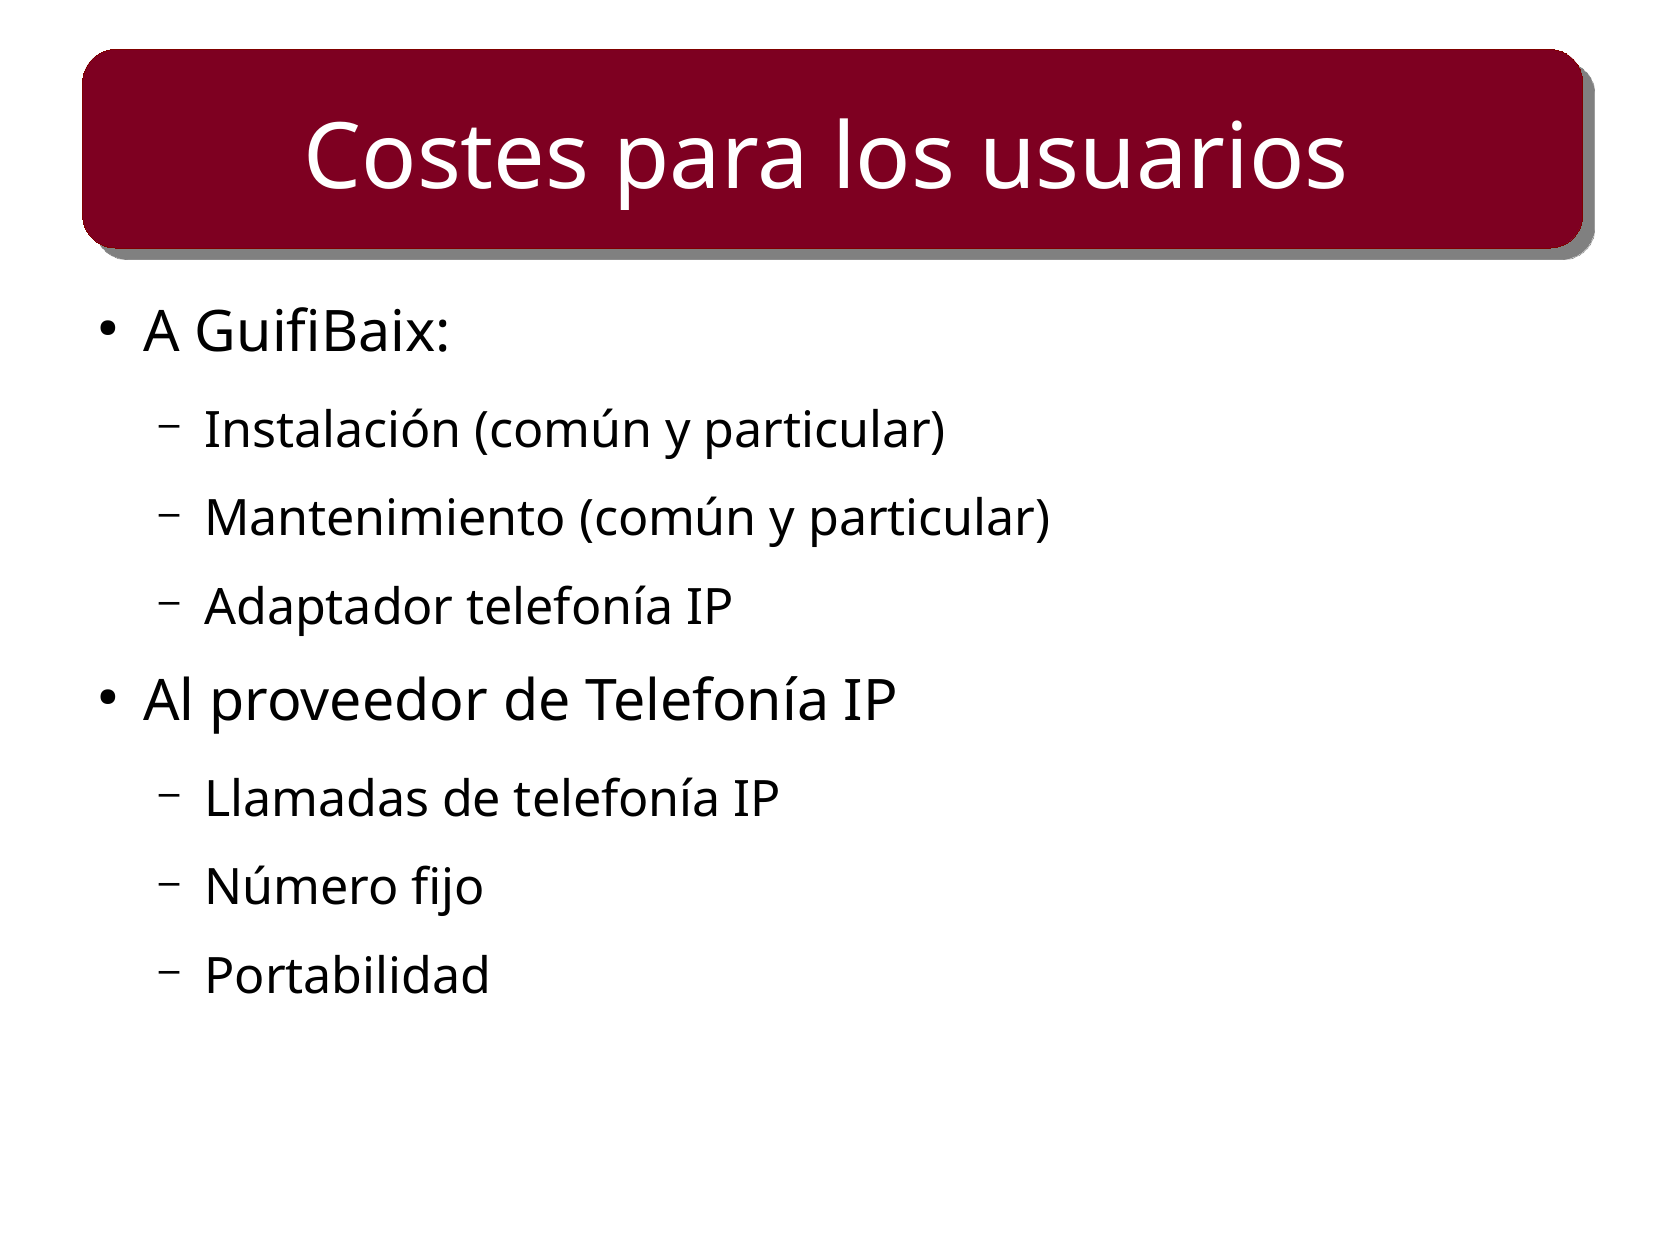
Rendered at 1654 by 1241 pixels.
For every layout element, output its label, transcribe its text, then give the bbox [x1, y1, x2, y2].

list A GuifiBaix: Instalación (común y particular) Mantenimiento (común y particular) Adaptador telefonía IP Al proveedor de Telefonía IP Llamadas de telefonía IP Número fijo Portabilidad [82, 290, 1571, 1010]
title Costes para los usuarios [82, 49, 1571, 257]
